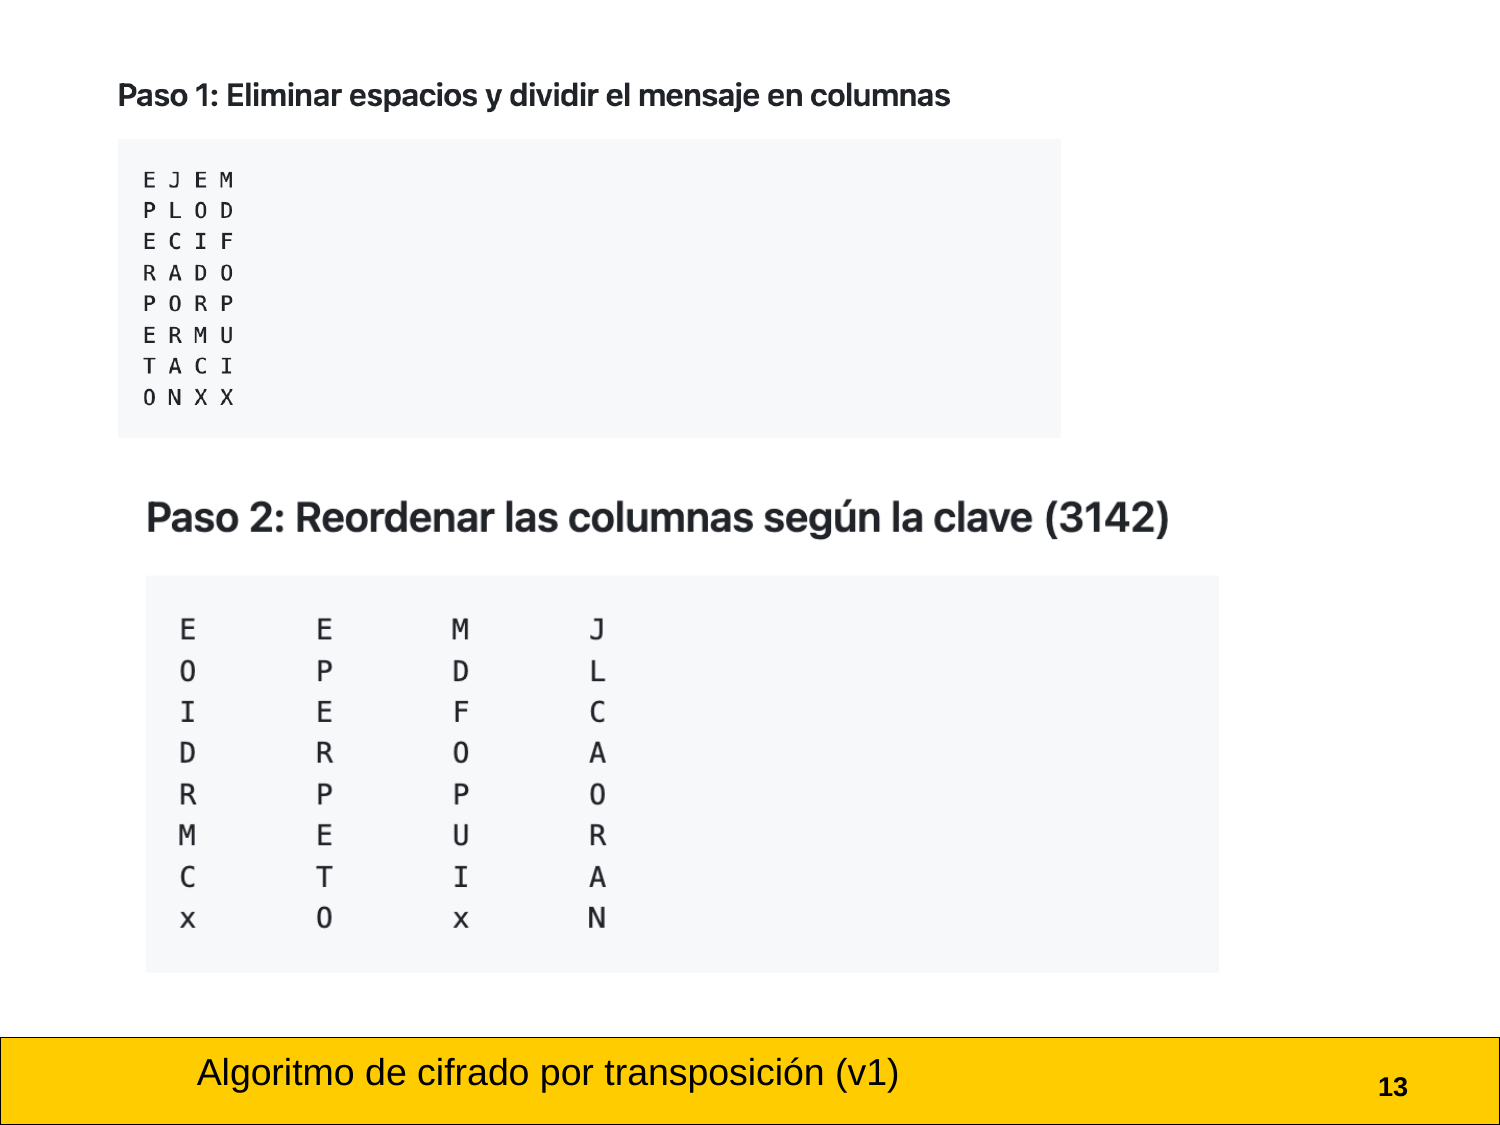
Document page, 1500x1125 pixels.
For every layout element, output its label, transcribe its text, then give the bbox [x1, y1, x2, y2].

text_box Algoritmo de cifrado por transposición (v1) [182, 1044, 916, 1102]
picture [96, 60, 1061, 456]
picture [124, 466, 1219, 1003]
